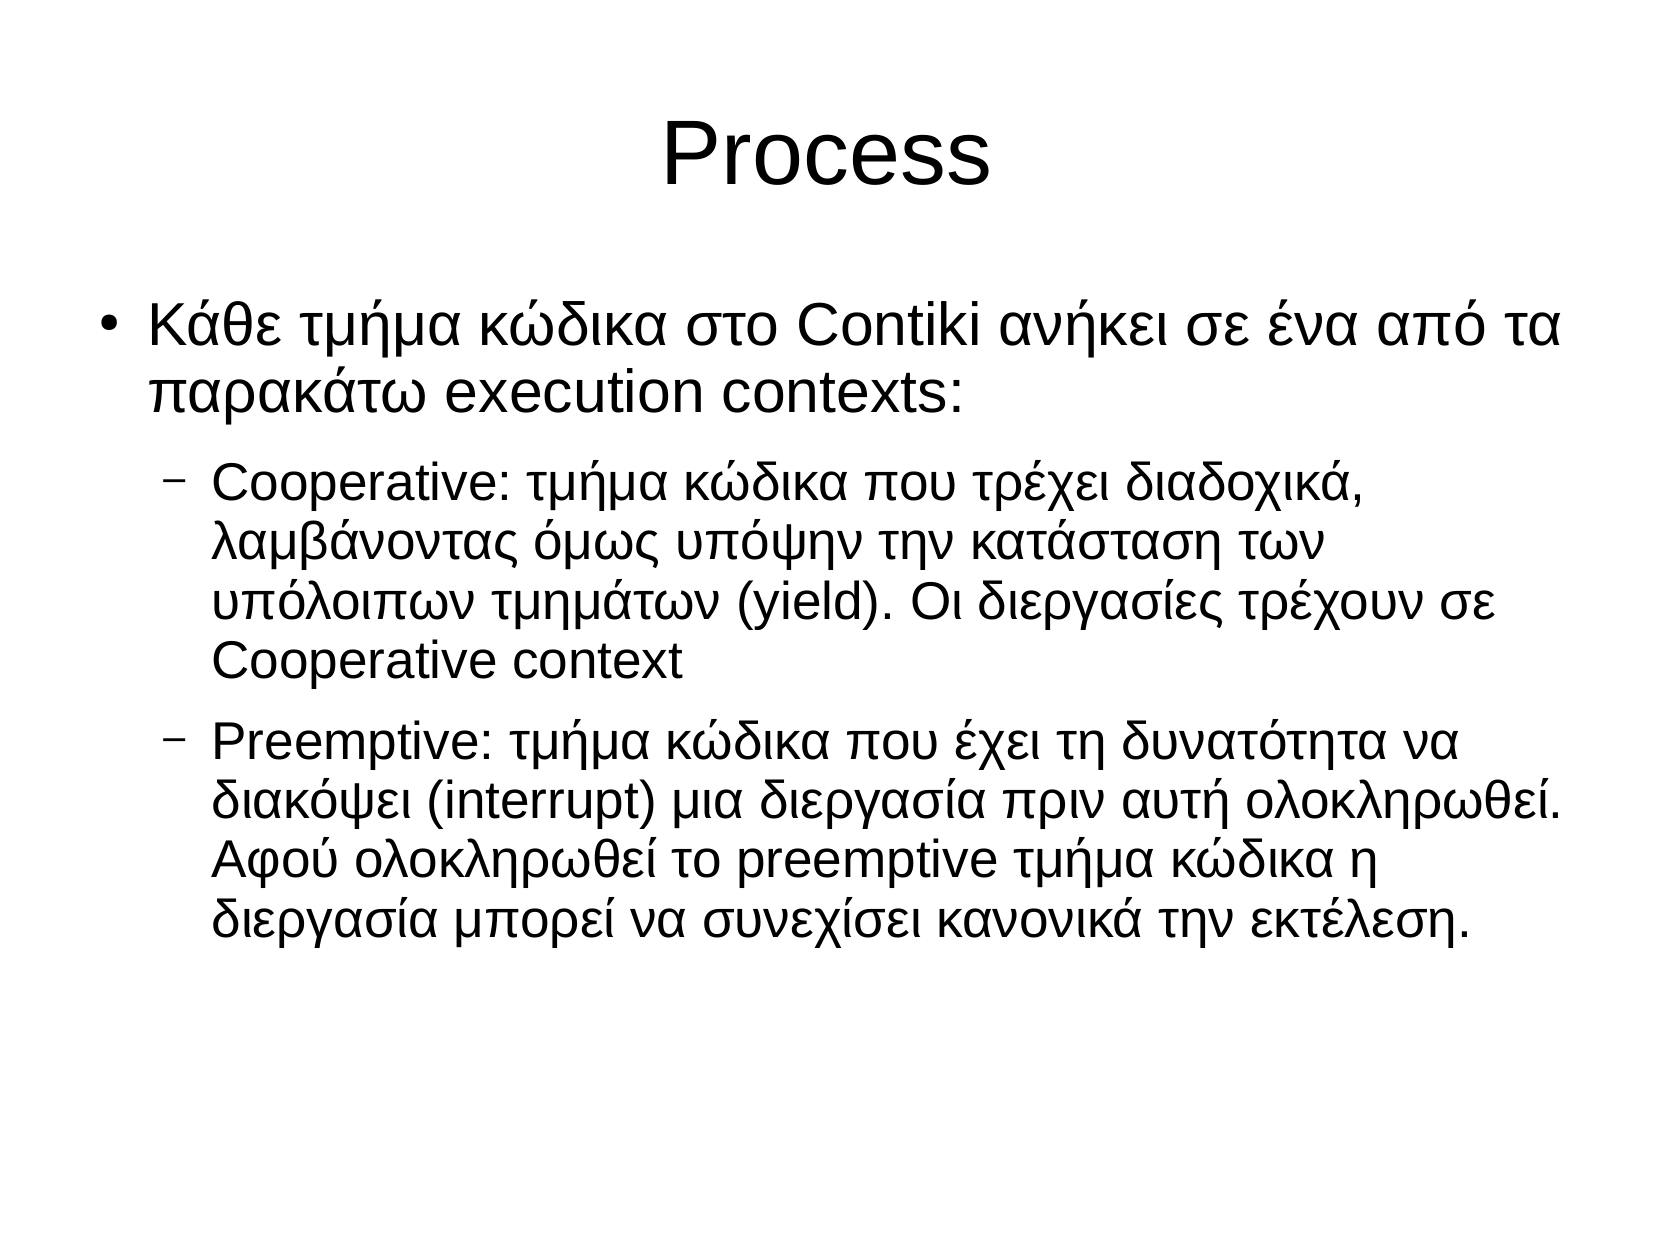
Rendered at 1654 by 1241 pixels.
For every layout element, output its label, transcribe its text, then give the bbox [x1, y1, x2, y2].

title Process [82, 49, 1571, 257]
list Κάθε τμήμα κώδικα στο Contiki ανήκει σε ένα από τα παρακάτω execution contexts: Cooperative: τμήμα κώδικα που τρέχει διαδοχικά, λαμβάνοντας όμως υπόψην την κατάσταση των υπόλοιπων τμημάτων (yield). Οι διεργασίες τρέχουν σε Cooperative context Preemptive: τμήμα κώδικα που έχει τη δυνατότητα να διακόψει (interrupt) μια διεργασία πριν αυτή ολοκληρωθεί. Αφού ολοκληρωθεί το preemptive τμήμα κώδικα η διεργασία μπορεί να συνεχίσει κανονικά την εκτέλεση. [82, 290, 1571, 1010]
